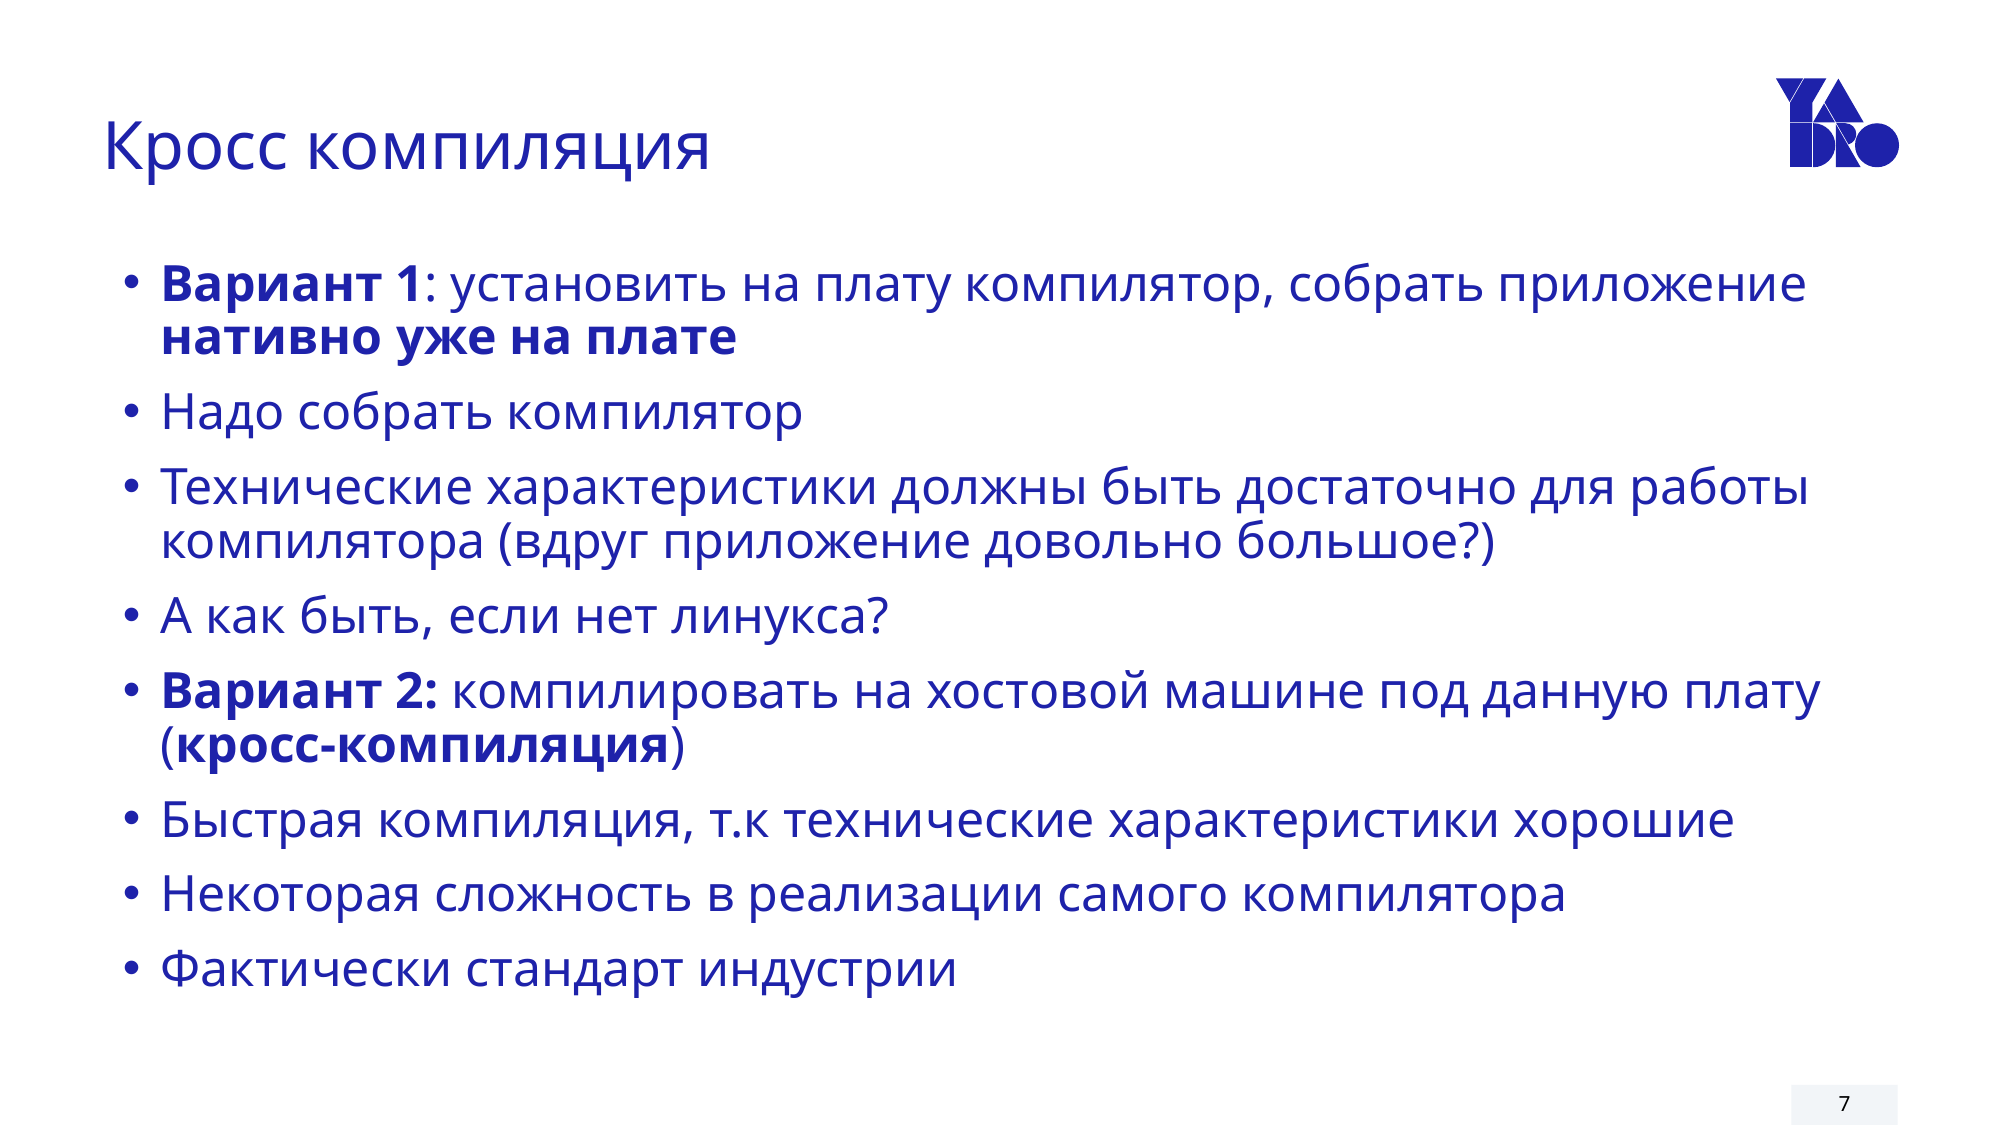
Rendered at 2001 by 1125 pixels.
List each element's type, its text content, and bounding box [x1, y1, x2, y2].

title Кросс компиляция [102, 109, 1646, 205]
list Вариант 1: установить на плату компилятор, собрать приложение нативно уже на плате Надо собрать компилятор Технические характеристики должны быть достаточно для работы компилятора (вдруг приложение довольно большое?) А как быть, если нет линукса? Вариант 2: компилировать на хостовой машине под данную плату (кросс-компиляция) Быстрая компиляция, т.к технические характеристики хорошие Некоторая сложность в реализации самого компилятора Фактически стандарт индустрии [122, 257, 1830, 1050]
